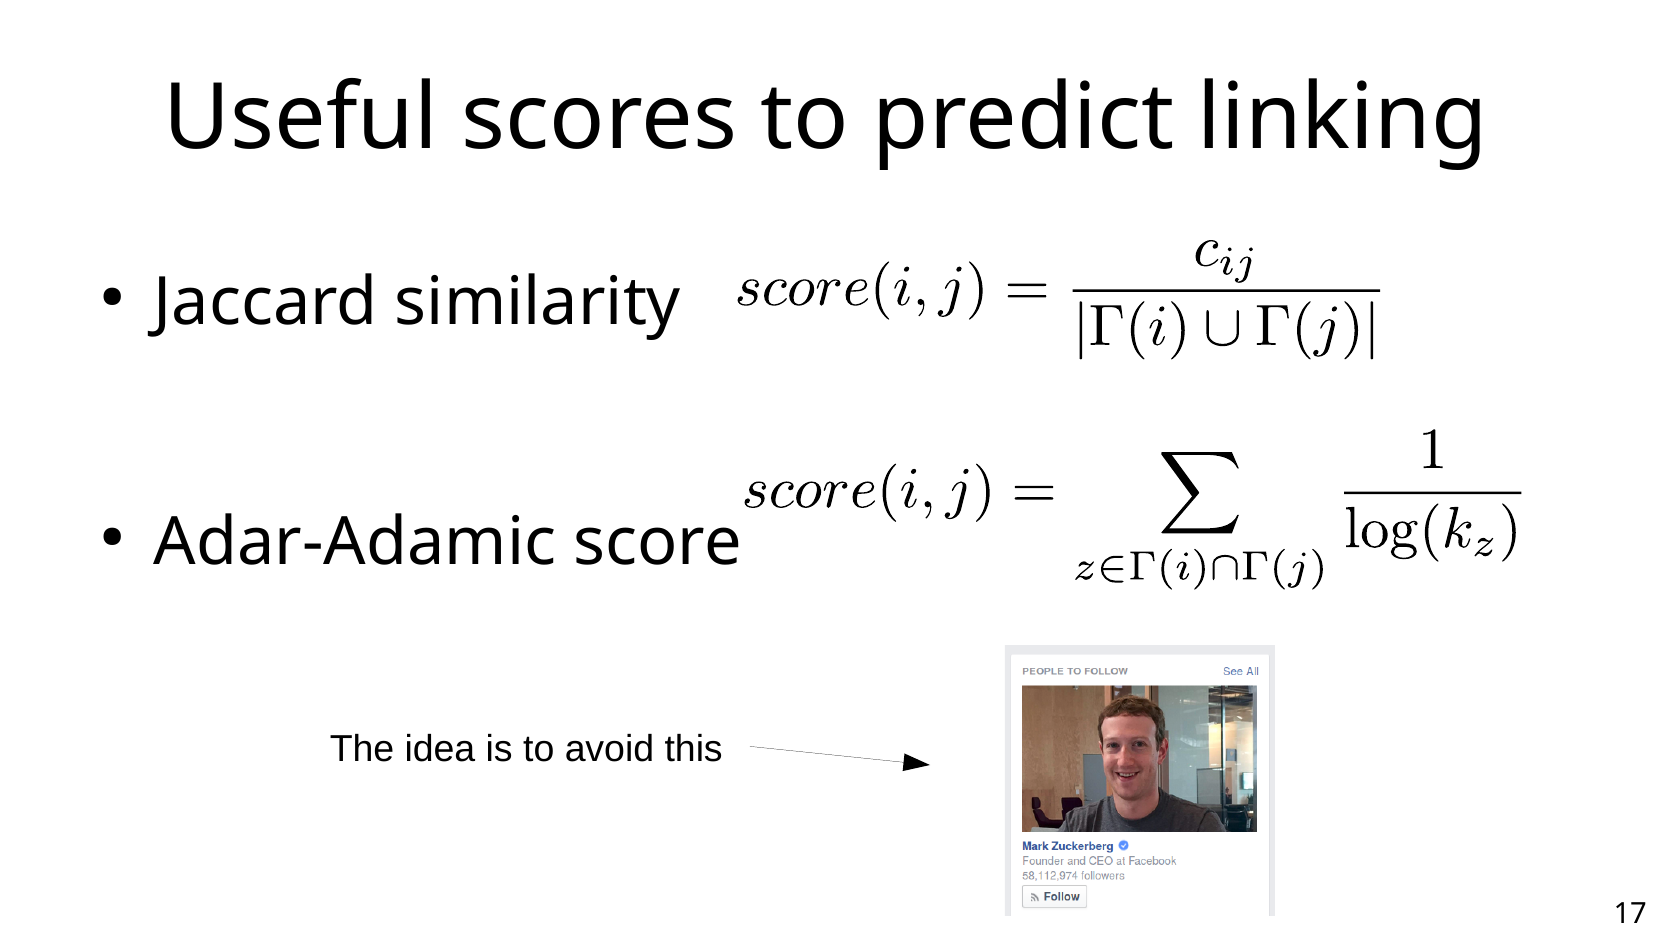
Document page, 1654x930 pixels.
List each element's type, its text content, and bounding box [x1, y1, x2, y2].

picture [1005, 645, 1276, 916]
text_box The idea is to avoid this [315, 720, 856, 777]
text_box [741, 429, 1522, 590]
text_box [734, 240, 1381, 360]
list Jaccard similarity Adar-Adamic score [82, 252, 1571, 793]
title Useful scores to predict linking [82, 1, 1571, 225]
